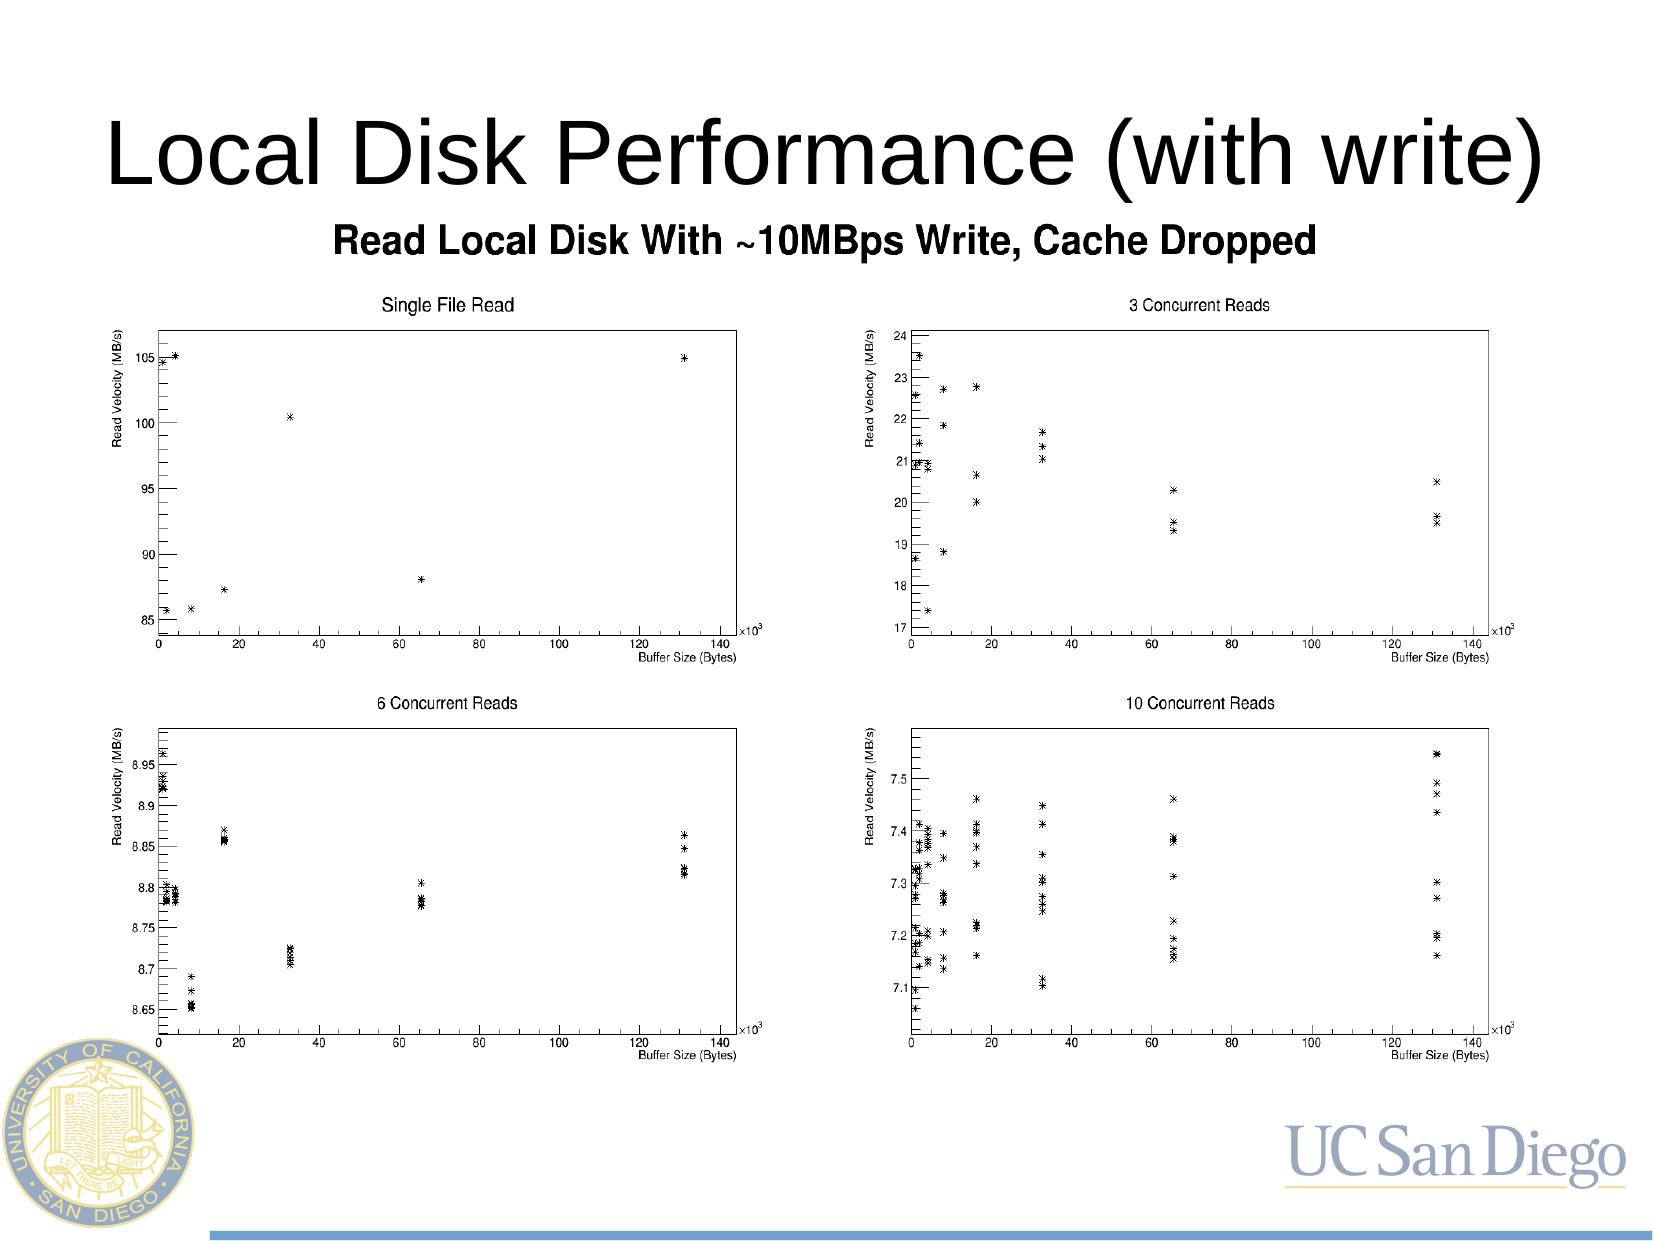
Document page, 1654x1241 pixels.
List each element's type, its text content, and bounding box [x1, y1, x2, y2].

text_box [209, 1230, 1653, 1241]
picture [0, 195, 1576, 1231]
picture [1253, 1089, 1653, 1230]
title Local Disk Performance (with write) [82, 49, 1571, 257]
